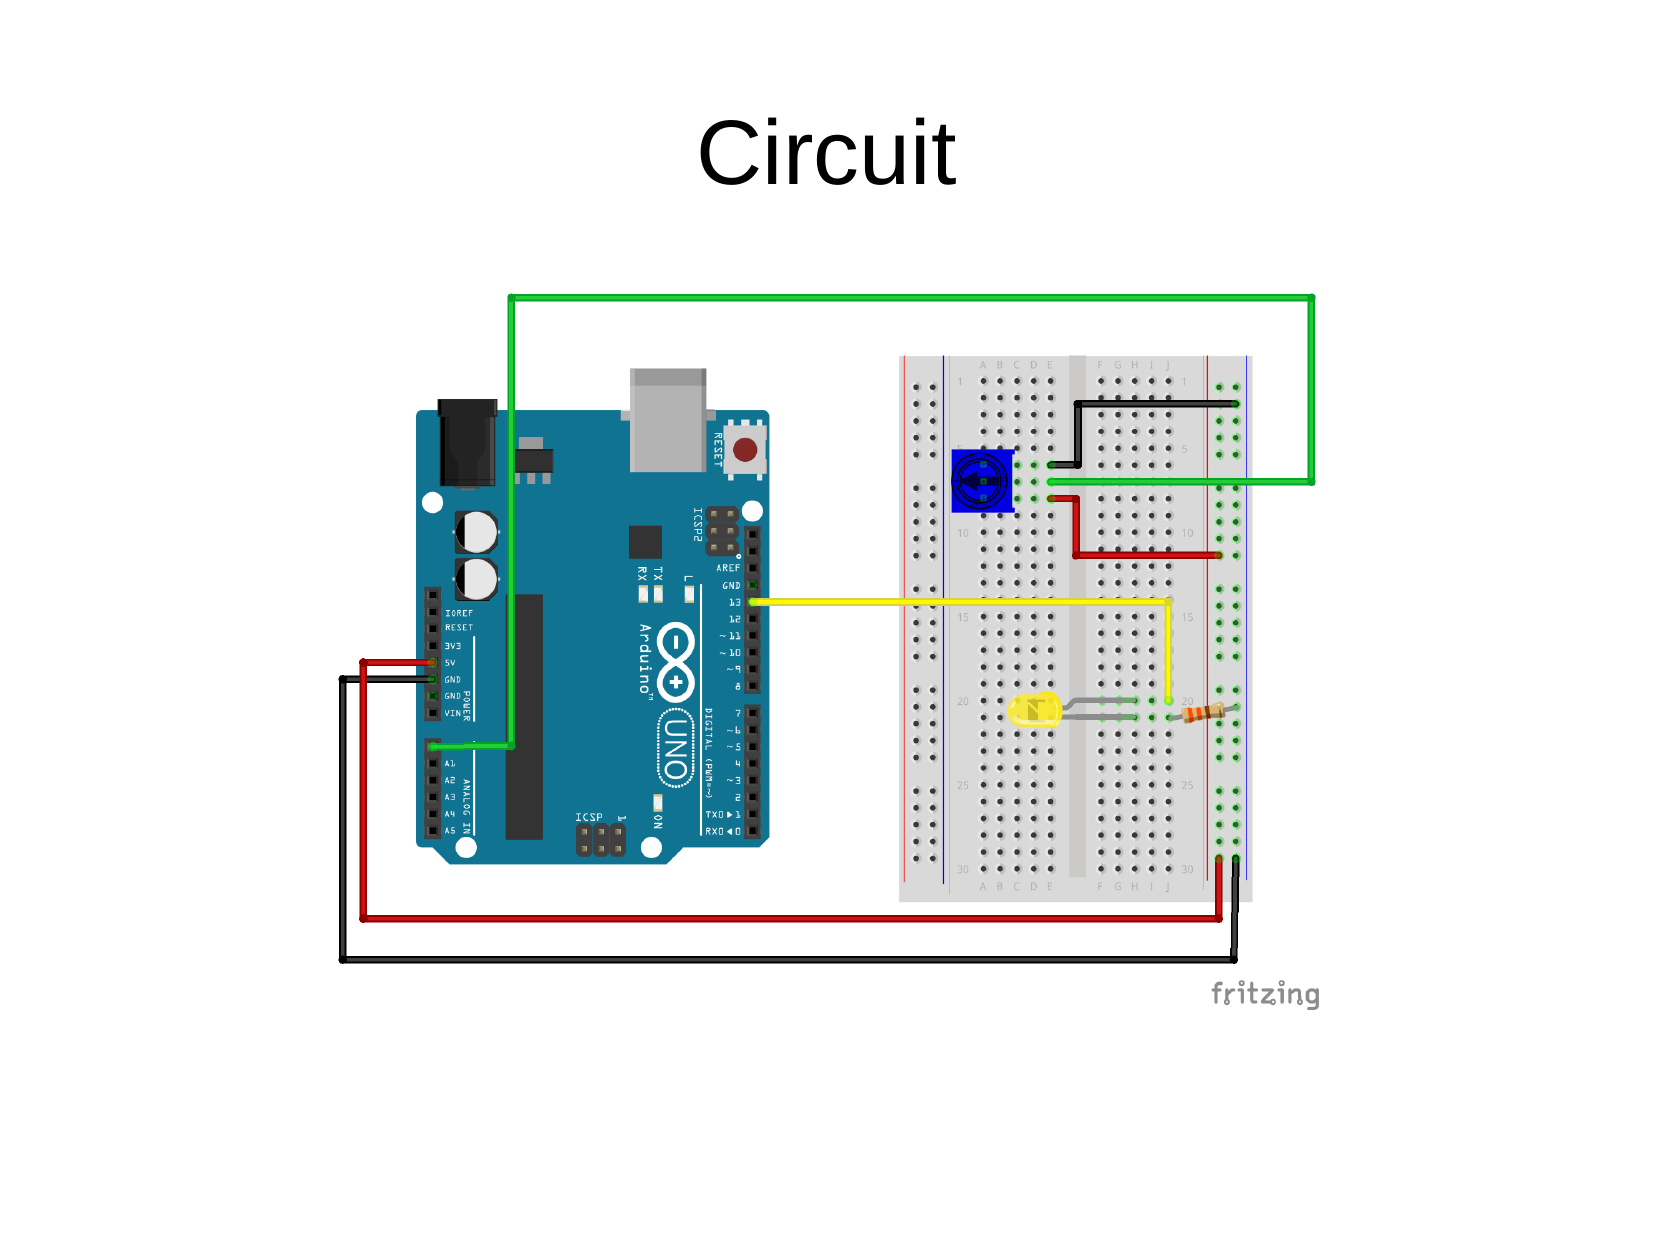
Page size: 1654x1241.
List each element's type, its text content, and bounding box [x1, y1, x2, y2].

title Circuit [82, 49, 1571, 257]
picture [335, 290, 1319, 1010]
